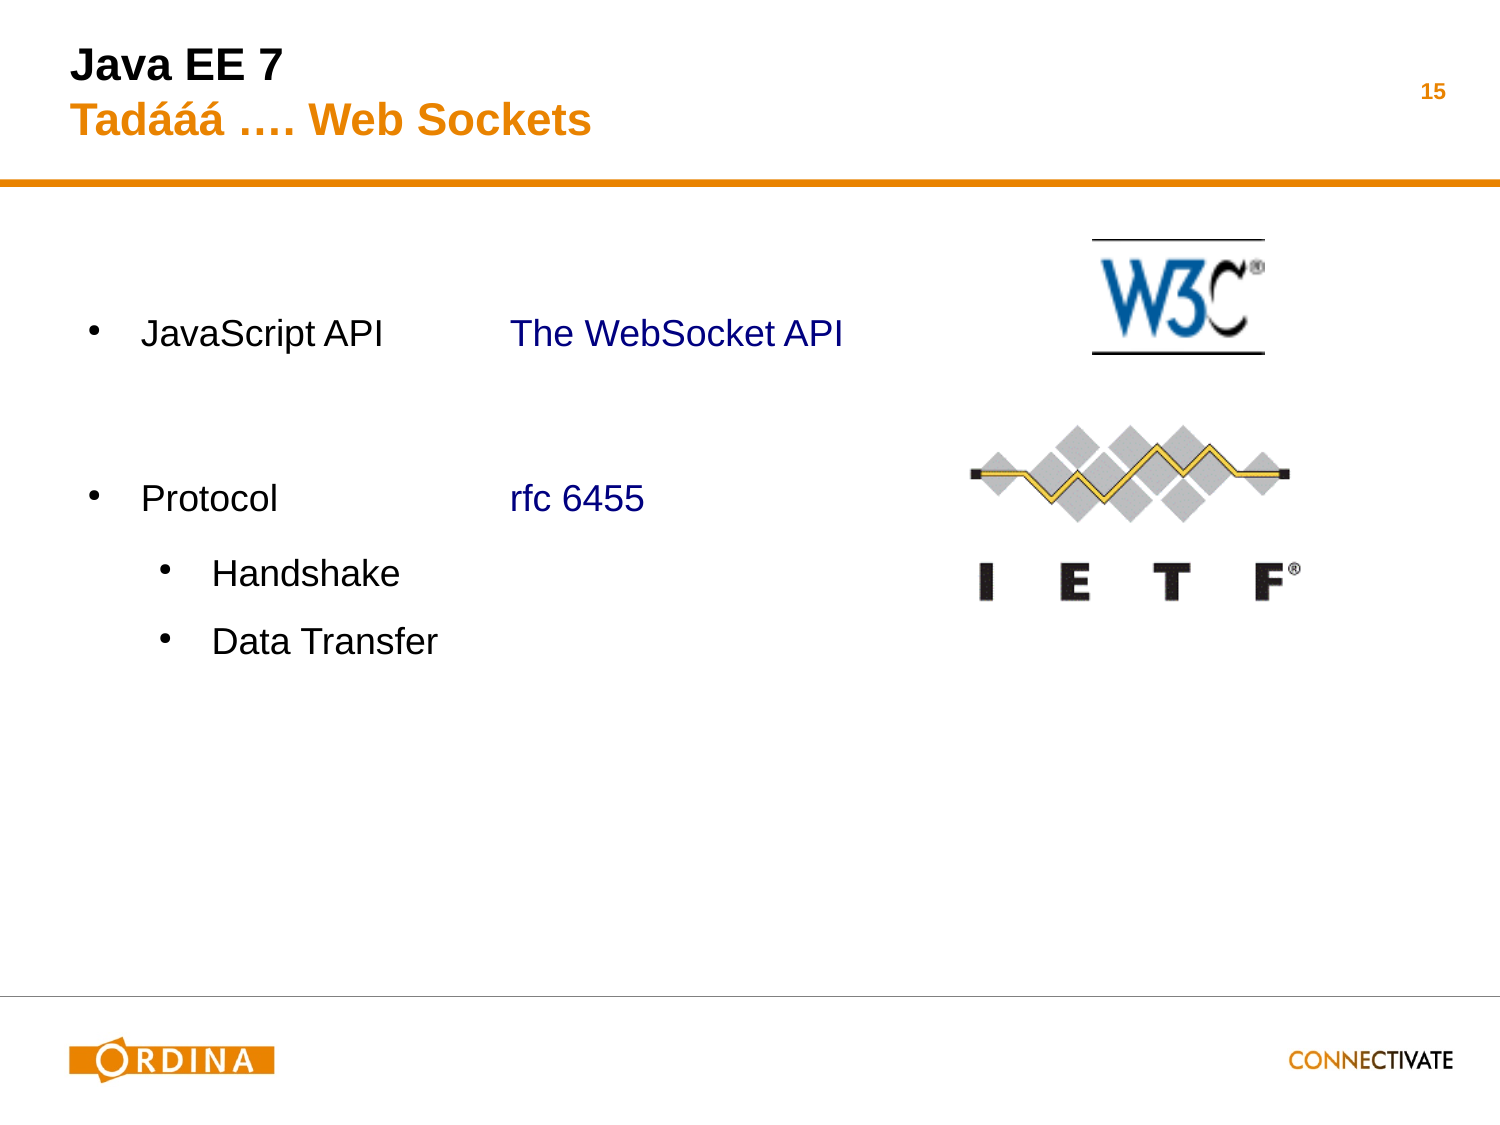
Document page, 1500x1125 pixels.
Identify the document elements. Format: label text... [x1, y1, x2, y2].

picture [951, 413, 1329, 650]
picture [64, 1032, 279, 1087]
title Java EE 7 Tadááá …. Web Sockets [54, 0, 1397, 180]
slide_number <number> [1397, 69, 1462, 121]
picture [1287, 1048, 1455, 1071]
list JavaScript API The WebSocket API Protocol rfc 6455 Handshake Data Transfer [54, 227, 1462, 979]
picture [1092, 239, 1265, 355]
